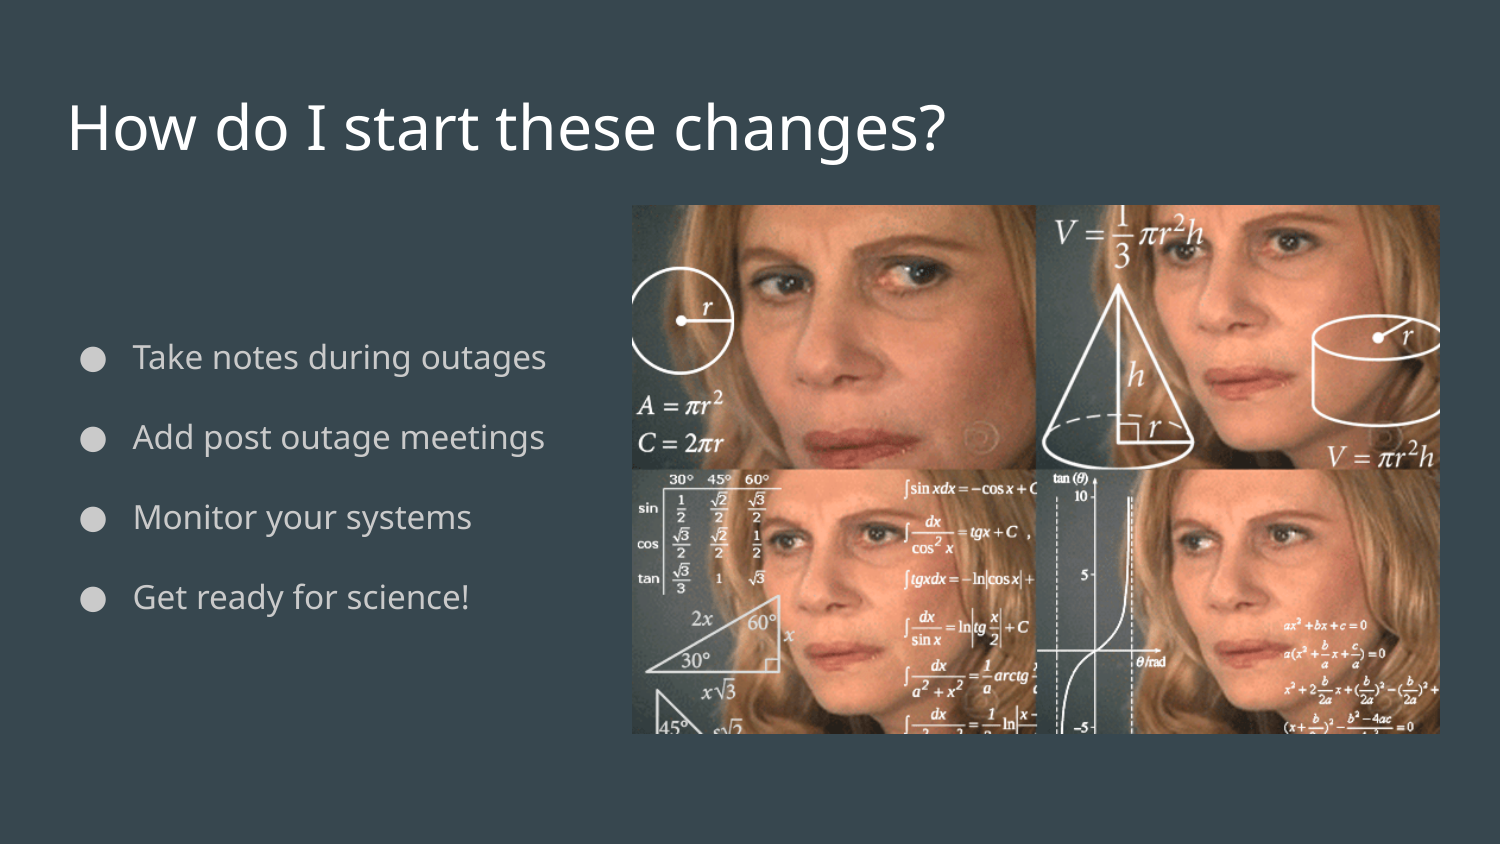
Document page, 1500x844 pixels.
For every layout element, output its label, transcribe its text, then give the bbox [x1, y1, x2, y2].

picture [632, 205, 1440, 734]
title How do I start these changes? [51, 72, 1449, 167]
list Take notes during outages Add post outage meetings Monitor your systems Get ready for science! [42, 281, 632, 658]
